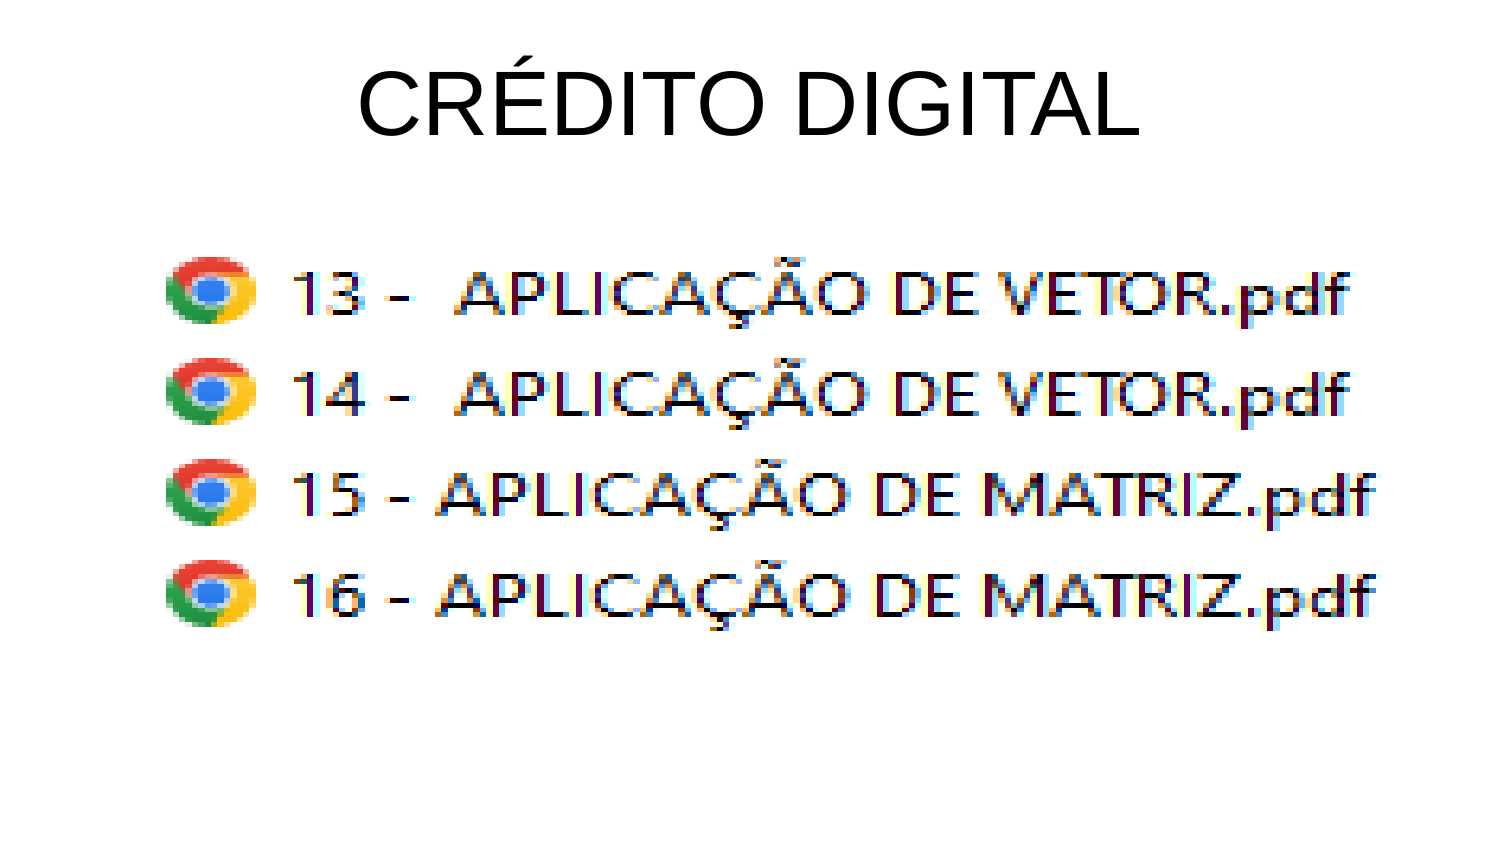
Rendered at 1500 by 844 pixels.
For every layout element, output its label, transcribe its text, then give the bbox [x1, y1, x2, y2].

title CRÉDITO DIGITAL [75, 33, 1425, 175]
picture [61, 233, 1442, 643]
